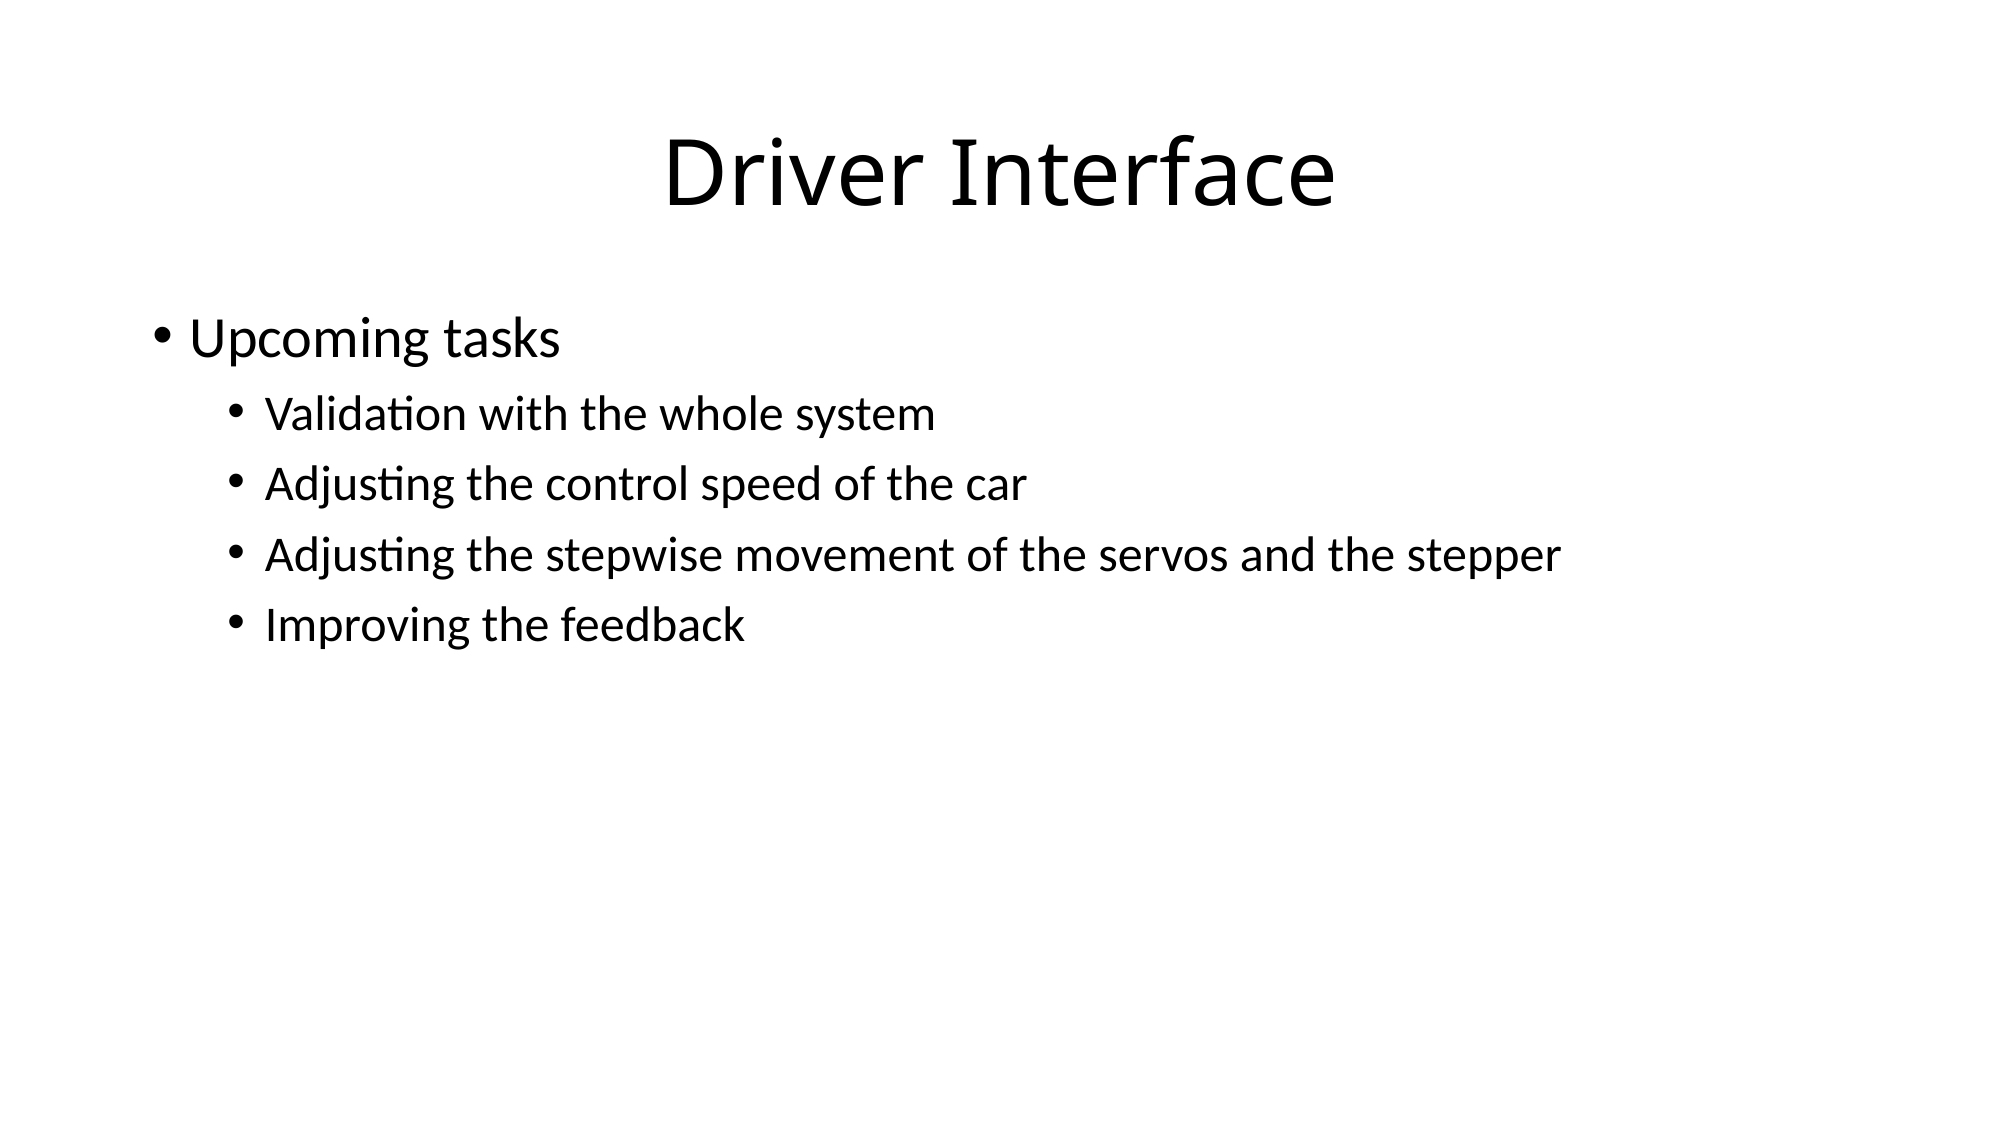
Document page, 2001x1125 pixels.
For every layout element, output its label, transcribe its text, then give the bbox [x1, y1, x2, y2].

title Driver Interface [137, 59, 1863, 278]
list Upcoming tasks Validation with the whole system Adjusting the control speed of the car Adjusting the stepwise movement of the servos and the stepper Improving the feedback [137, 299, 1863, 1014]
